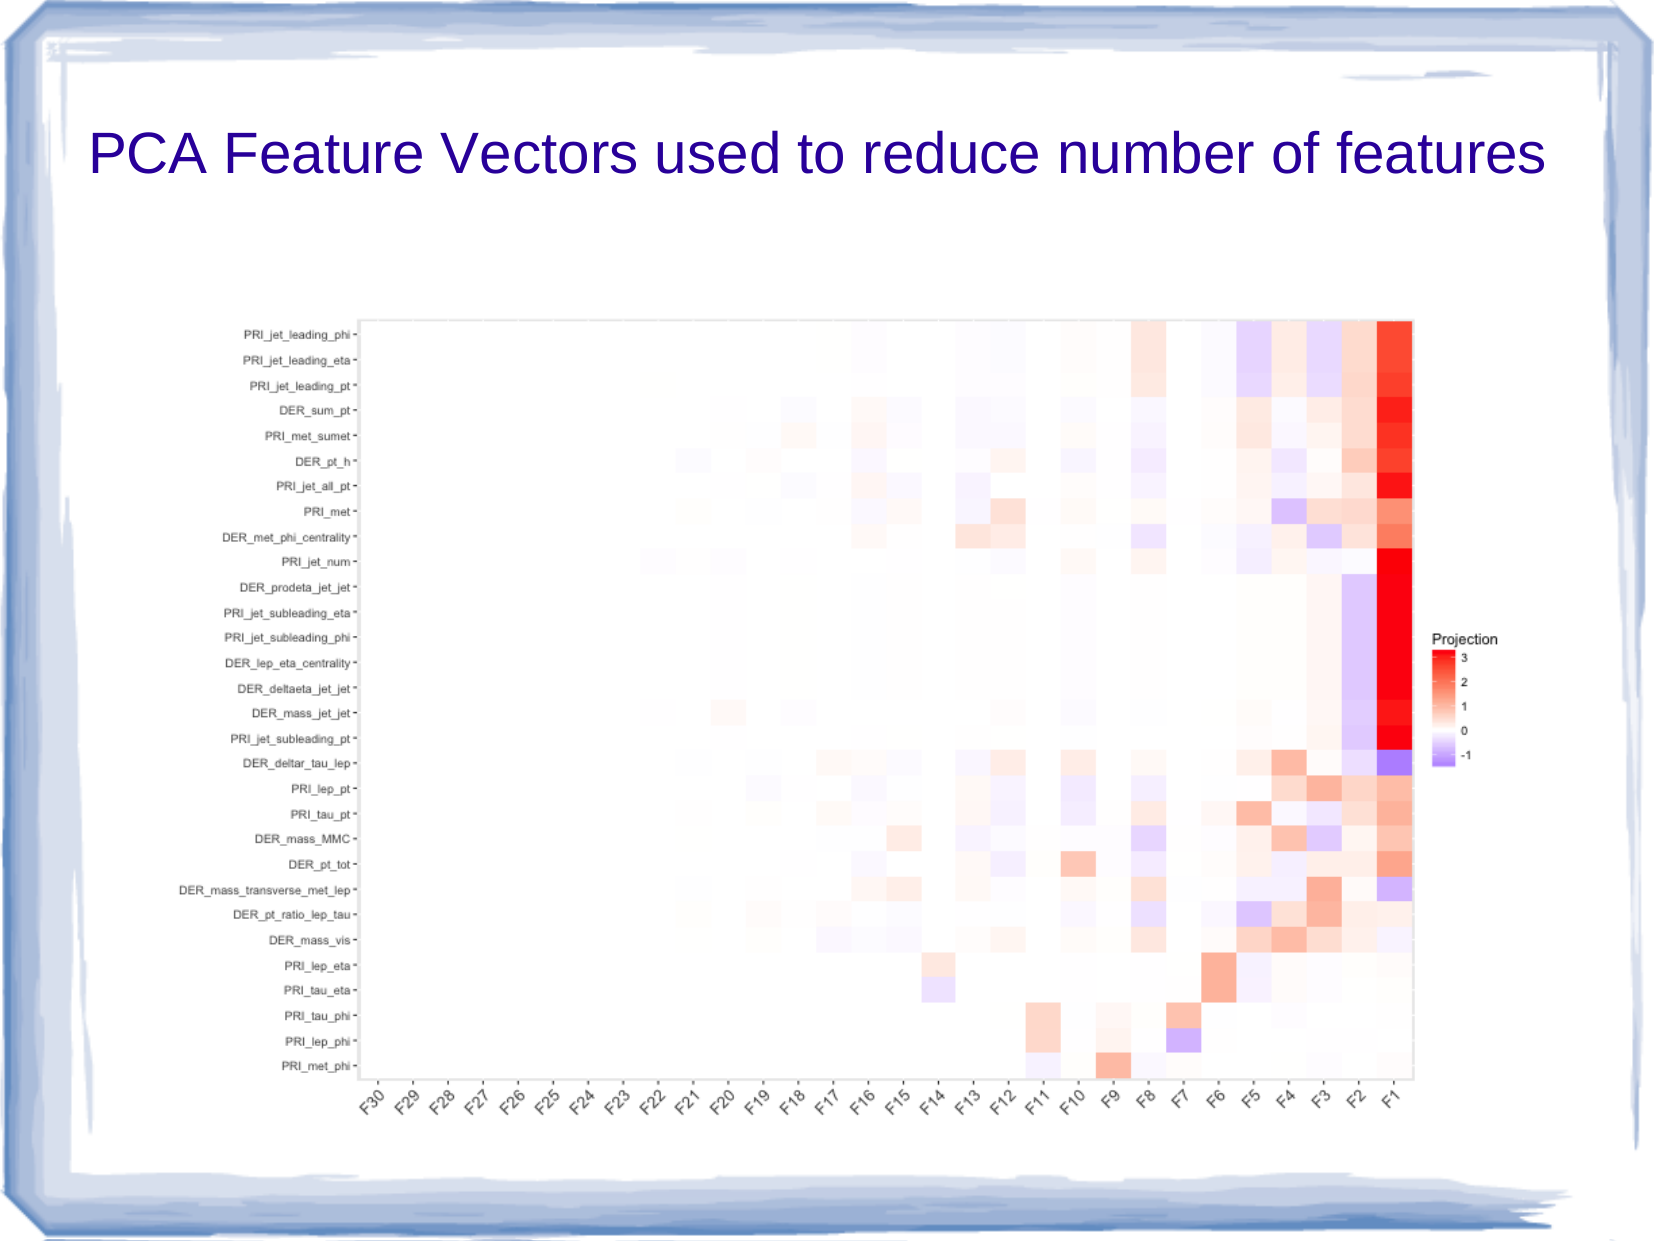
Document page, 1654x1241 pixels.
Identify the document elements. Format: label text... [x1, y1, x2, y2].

picture [0, 0, 1654, 1241]
title PCA Feature Vectors used to reduce number of features [82, 49, 1571, 257]
